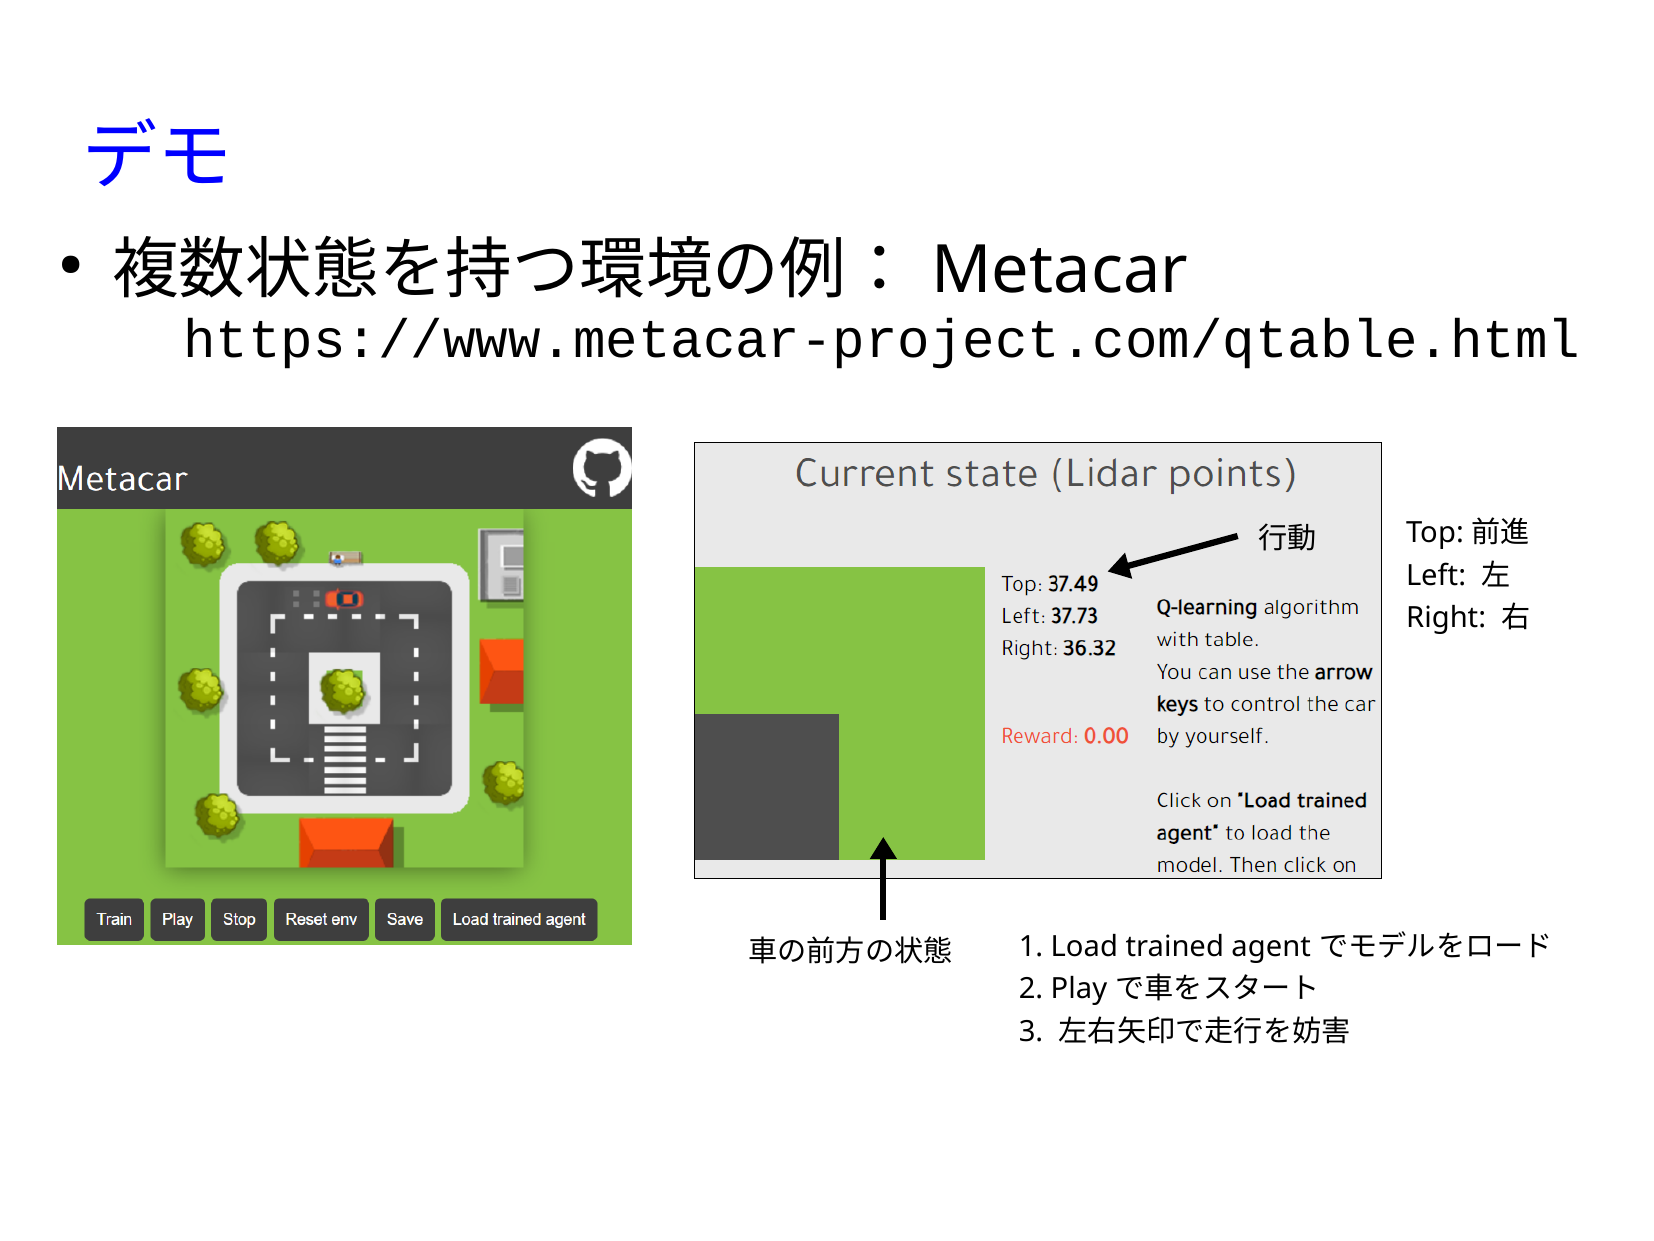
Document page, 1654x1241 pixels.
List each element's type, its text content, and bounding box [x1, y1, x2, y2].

title デモ [82, 49, 1571, 221]
text_box Top:前進 Left: 左 Right: 右 [1391, 501, 1595, 734]
list 複数状態を持つ環境の例：Metacar https://www.metacar-project.com/qtable.html [41, 221, 1595, 986]
text_box 行動 [1243, 507, 1332, 566]
text_box 車の前方の状態 [733, 920, 968, 980]
picture [694, 442, 1382, 879]
picture [57, 427, 632, 945]
text_box 1. Load trained agentでモデルをロード 2. Playで車をスタート 3. 左右矢印で走行を妨害 [1003, 914, 1595, 1104]
